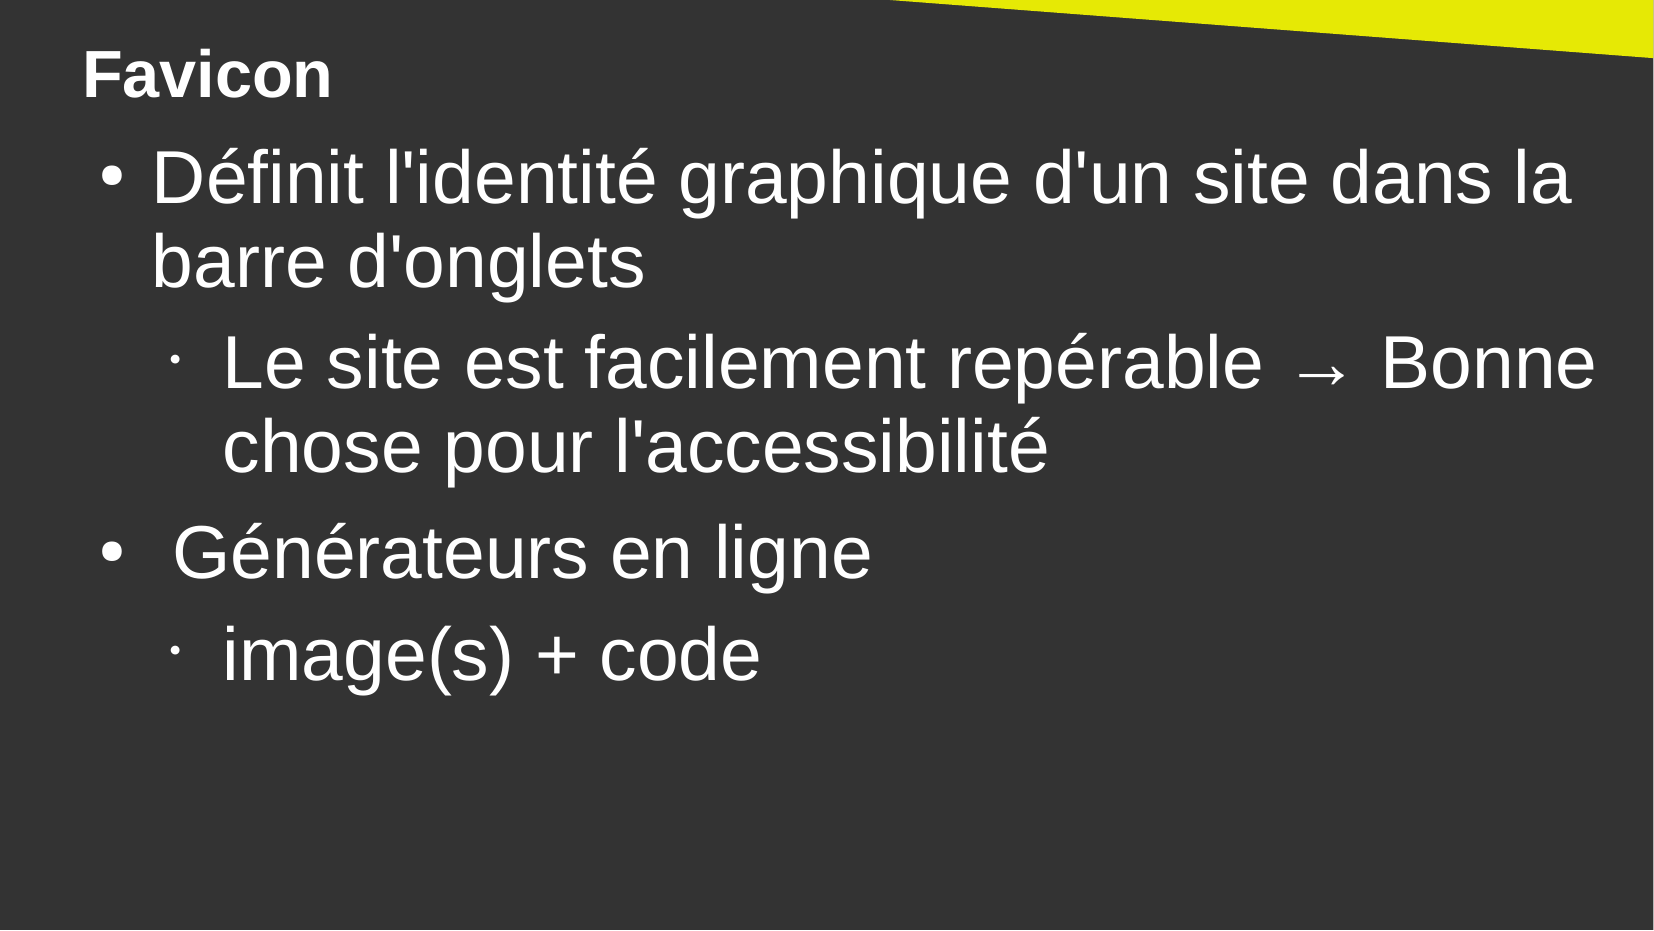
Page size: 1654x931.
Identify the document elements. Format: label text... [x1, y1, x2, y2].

list Définit l'identité graphique d'un site dans la barre d'onglets Le site est facilement repérable → Bonne chose pour l'accessibilité Générateurs en ligne image(s) + code [80, 135, 1620, 768]
title Favicon [82, 37, 1571, 114]
text_box [889, 0, 1654, 59]
